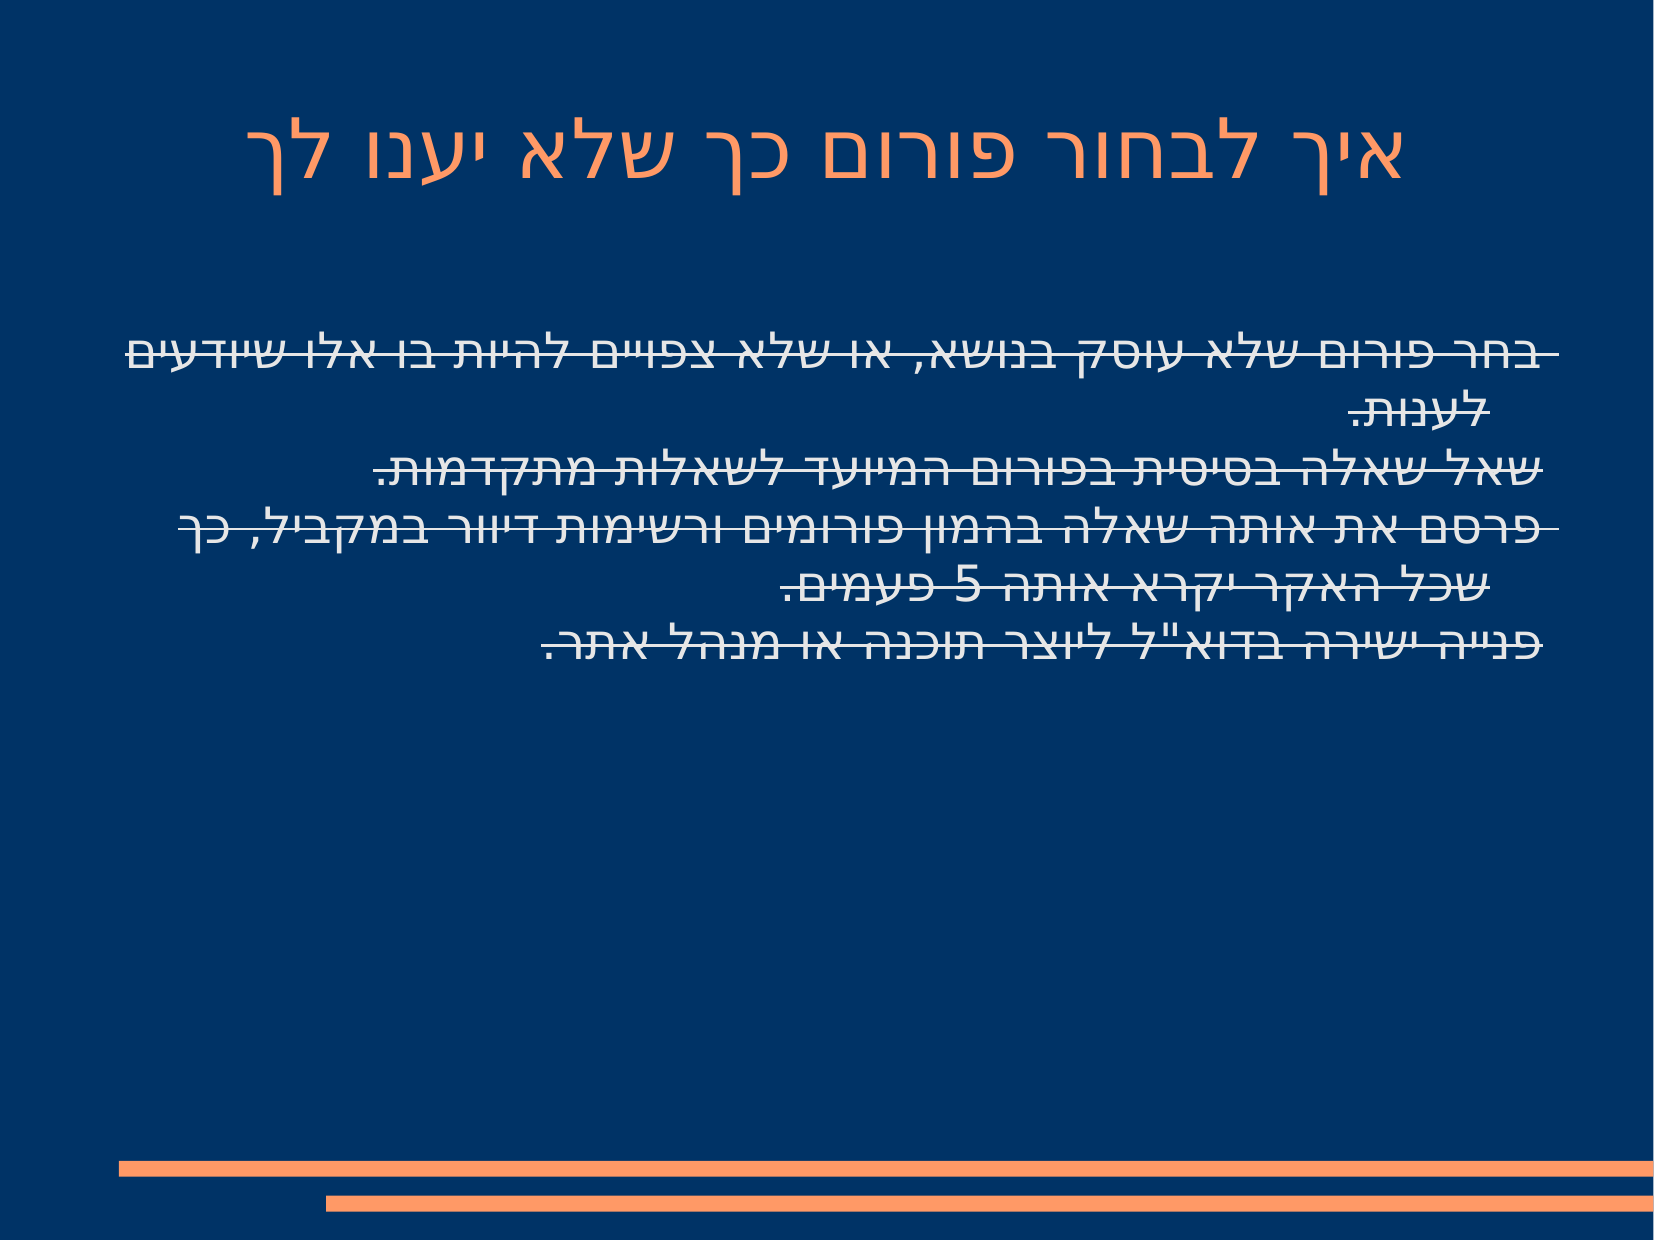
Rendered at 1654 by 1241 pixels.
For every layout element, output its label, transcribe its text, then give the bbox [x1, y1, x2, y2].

title איך לבחור פורום כך שלא יענו לך [121, 46, 1534, 254]
list בחר פורום שלא עוסק בנושא, או שלא צפויים להיות בו אלו שיודעים לענות. שאל שאלה בסיסית בפורום המיועד לשאלות מתקדמות. פרסם את אותה שאלה בהמון פורומים ורשימות דיוור במקביל, כך שכל האקר יקרא אותה 5 פעמים. פנייה ישירה בדוא"ל ליוצר תוכנה או מנהל אתר. [121, 322, 1561, 1132]
